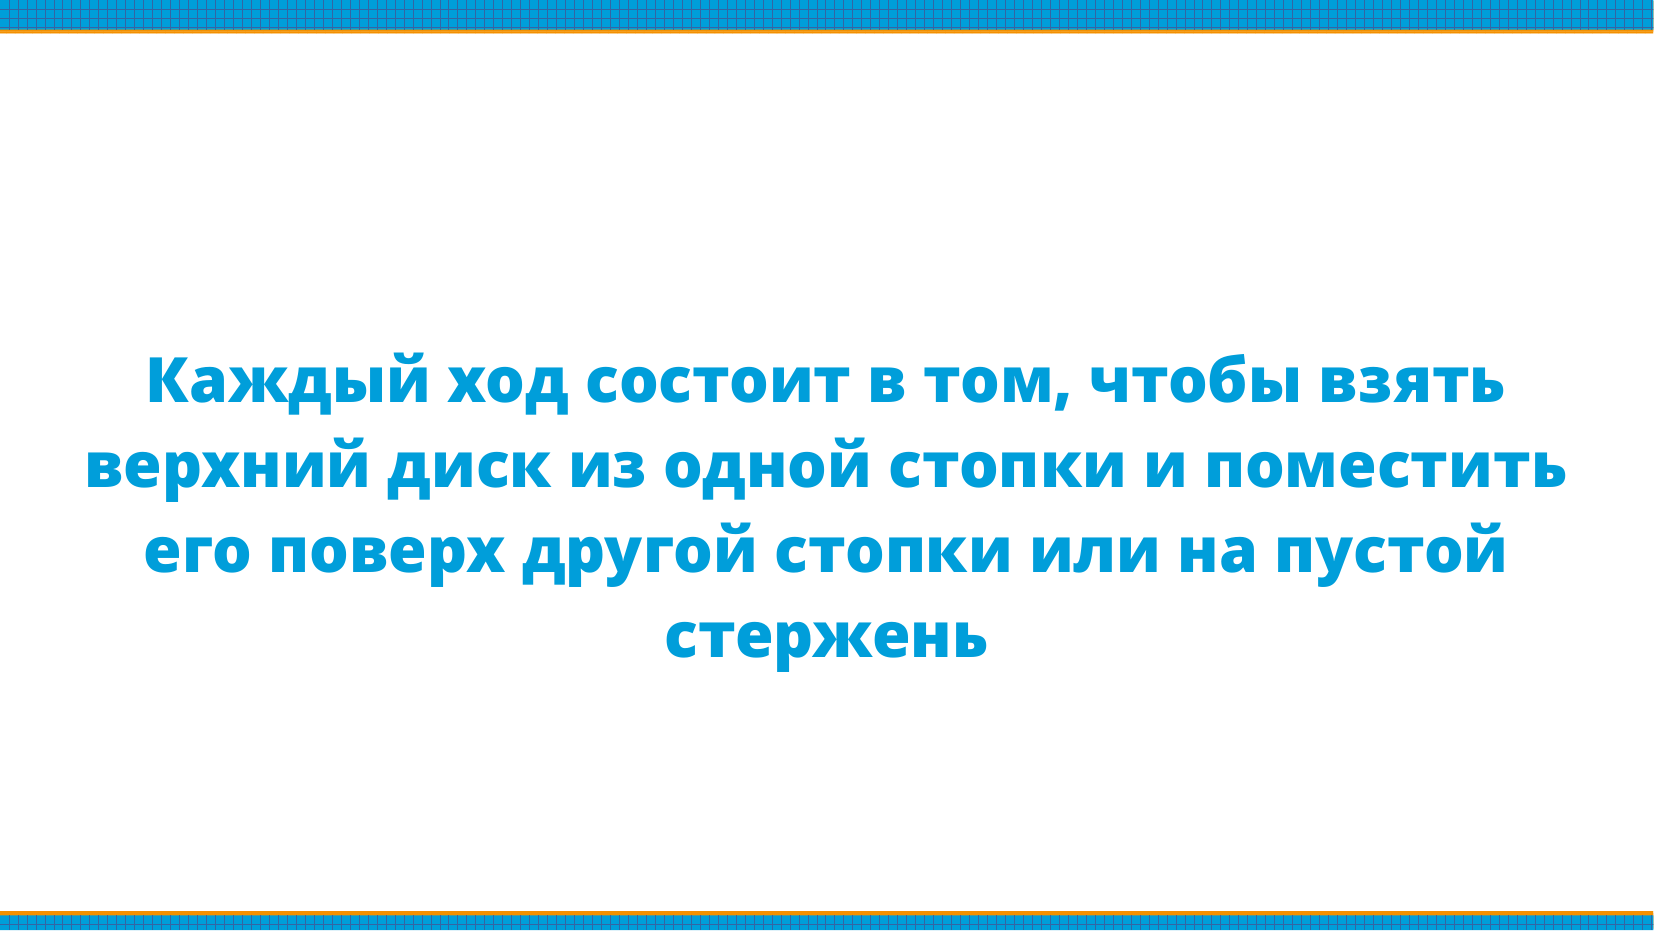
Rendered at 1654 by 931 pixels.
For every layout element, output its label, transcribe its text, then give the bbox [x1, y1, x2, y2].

subtitle Каждый ход состоит в том, чтобы взять верхний диск из одной стопки и поместить его поверх другой стопки или на пустой стержень [82, 103, 1571, 824]
